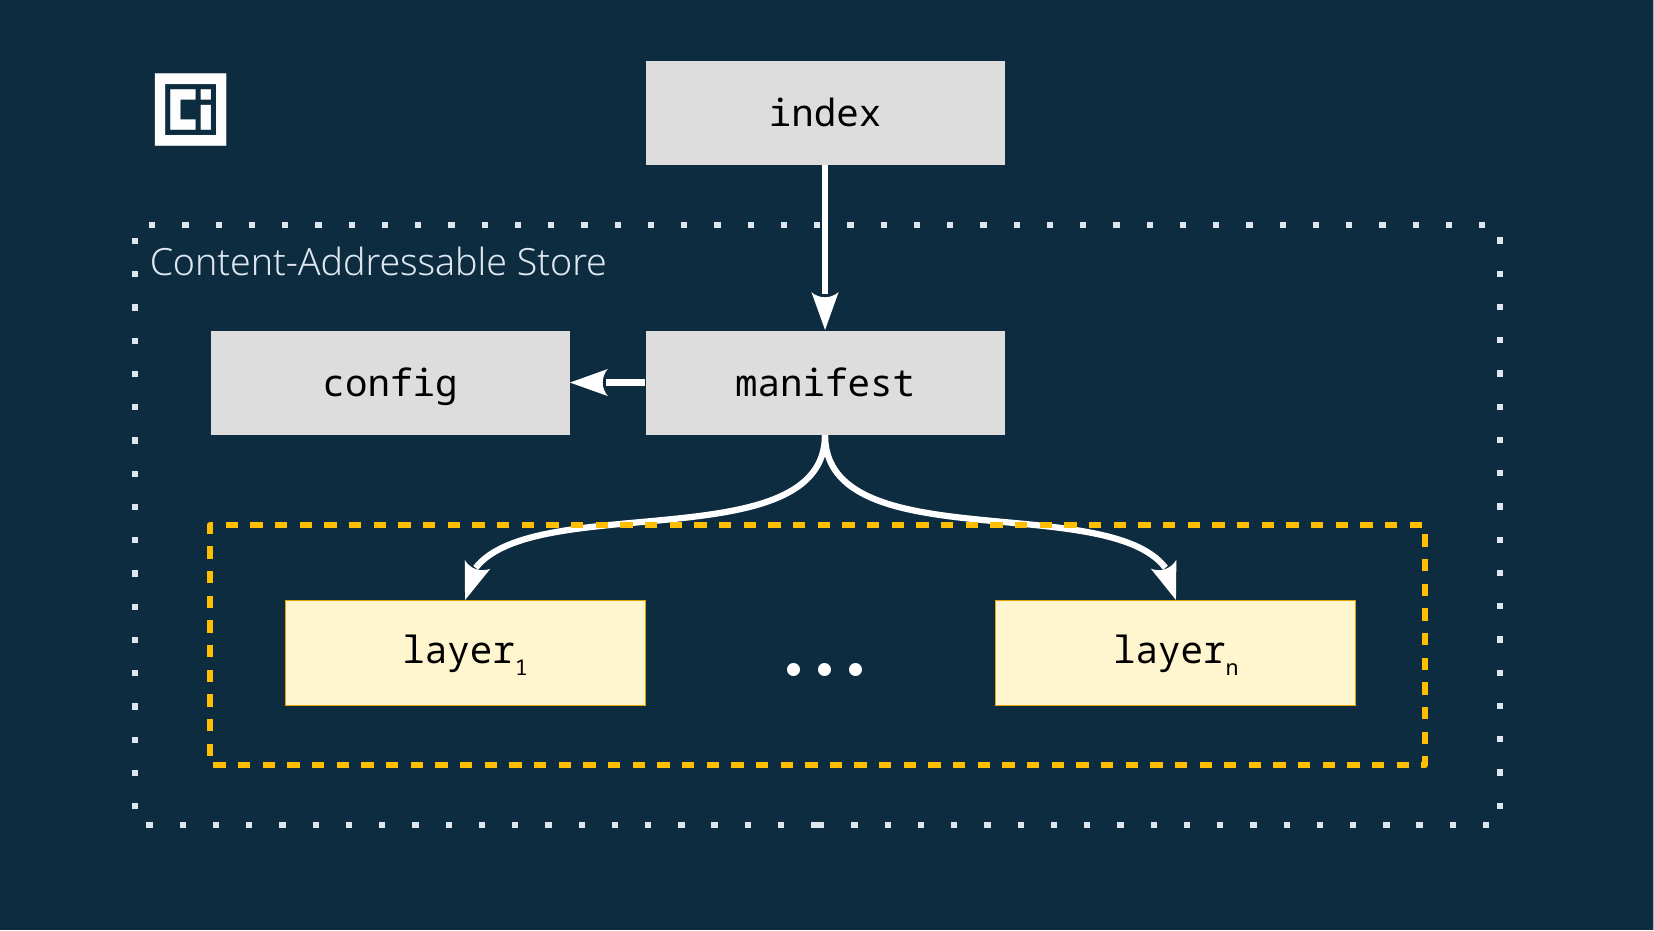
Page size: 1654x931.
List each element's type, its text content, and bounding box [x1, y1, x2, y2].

text_box config [210, 330, 571, 436]
text_box layer1 [285, 600, 646, 706]
text_box index [645, 60, 1006, 166]
text_box … [690, 600, 961, 706]
text_box Content-Addressable Store [135, 228, 1501, 295]
text_box layern [995, 600, 1356, 706]
text_box manifest [645, 330, 1006, 436]
picture [143, 63, 237, 158]
